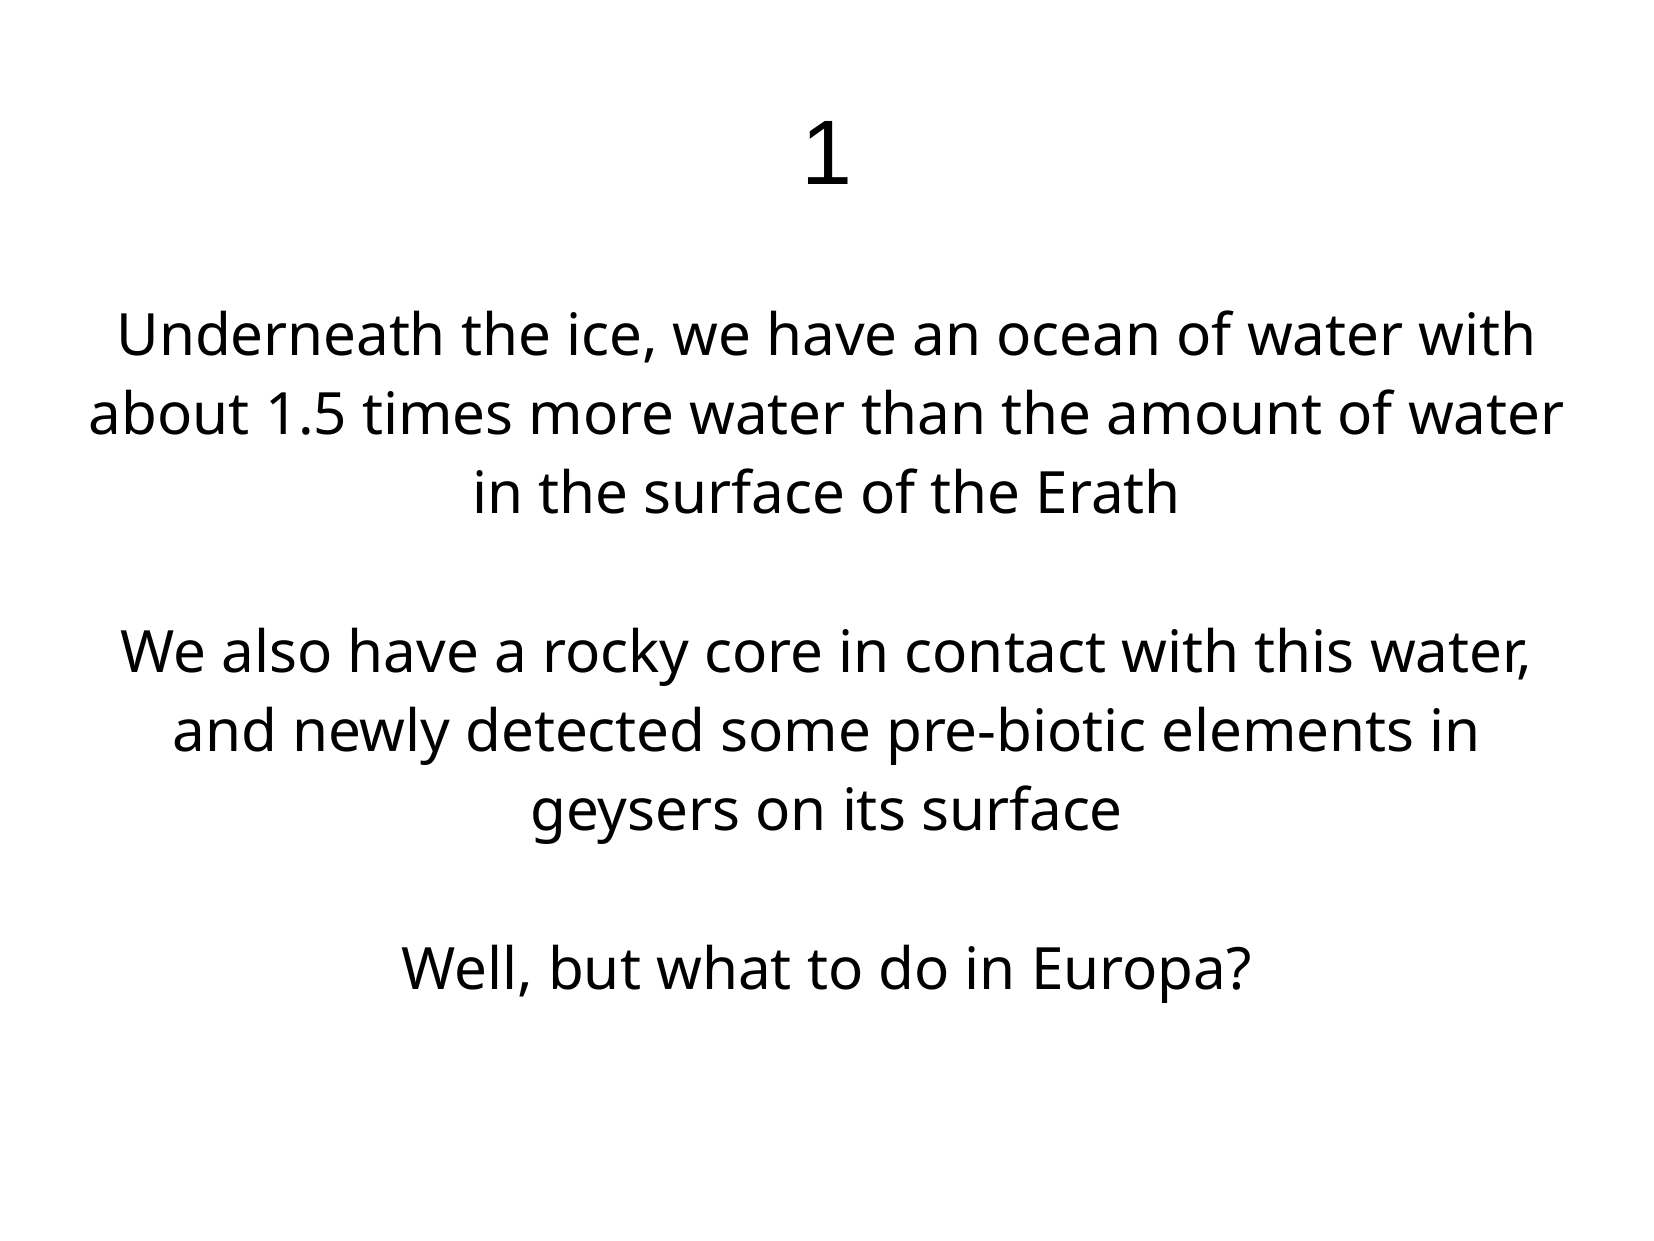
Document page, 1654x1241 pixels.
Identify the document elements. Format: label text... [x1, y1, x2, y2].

subtitle Underneath the ice, we have an ocean of water with about 1.5 times more water than the amount of water in the surface of the Erath We also have a rocky core in contact with this water, and newly detected some pre-biotic elements in geysers on its surface Well, but what to do in Europa? [82, 290, 1571, 1010]
title 1 [82, 49, 1571, 257]
